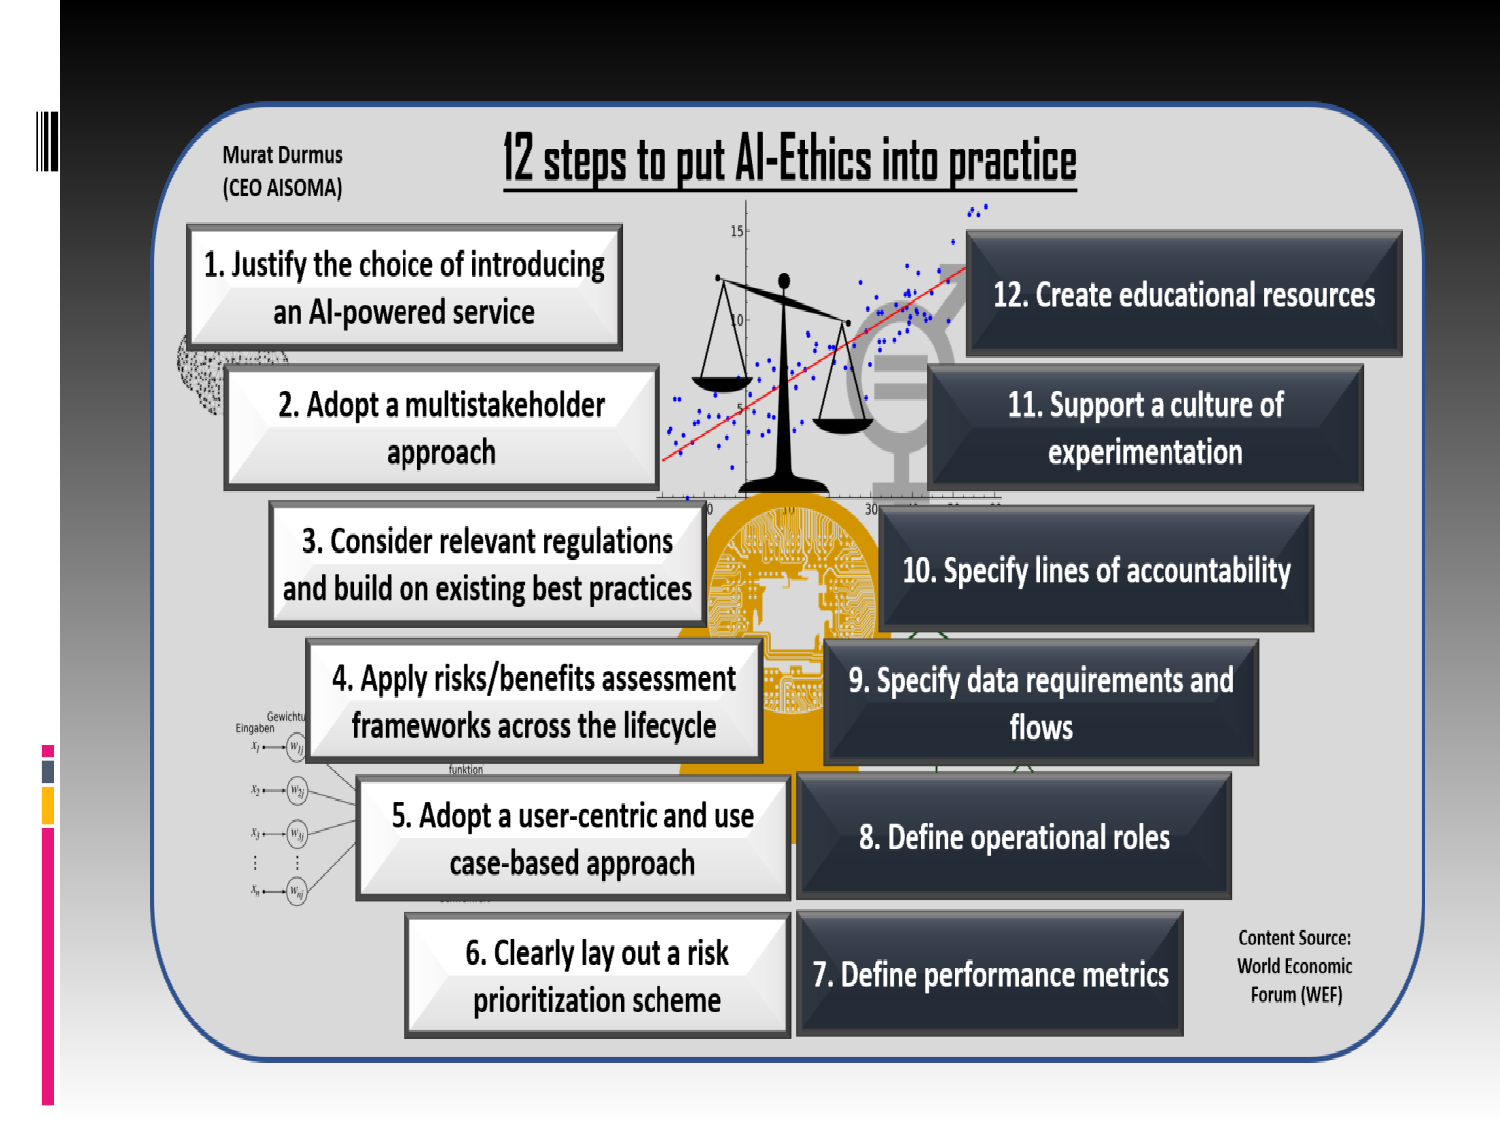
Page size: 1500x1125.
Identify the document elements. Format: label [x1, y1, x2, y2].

picture [150, 99, 1425, 1063]
